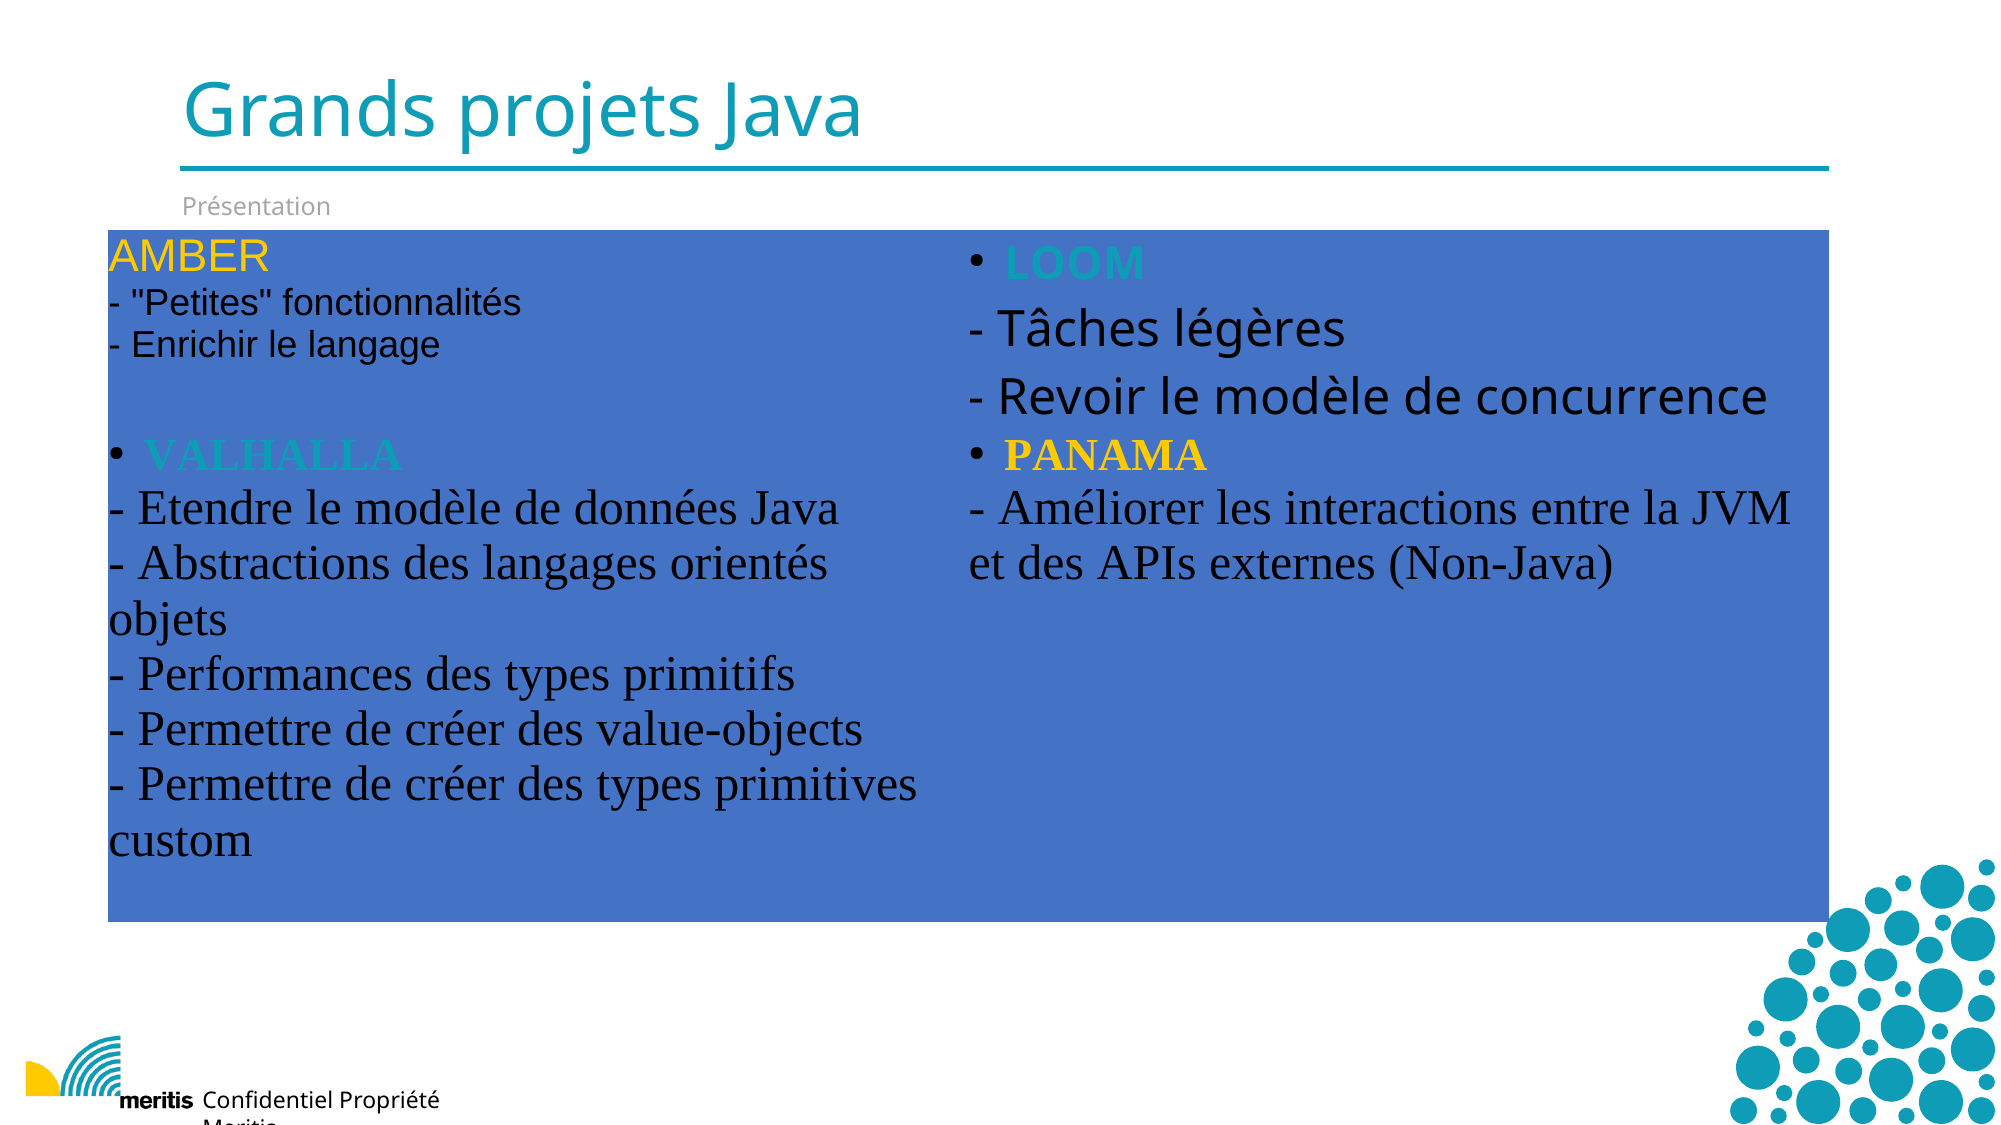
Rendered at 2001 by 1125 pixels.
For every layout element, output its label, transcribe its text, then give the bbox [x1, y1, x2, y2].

list Grands projets Java [167, 64, 1830, 180]
table_cell PANAMA - Améliorer les interactions entre la JVM et des APIs externes (Non-Java) [969, 429, 1829, 922]
table_cell VALHALLA - Etendre le modèle de données Java - Abstractions des langages orientés objets - Performances des types primitifs - Permettre de créer des value-objects - Permettre de créer des types primitives custom [108, 429, 969, 922]
list Présentation [166, 183, 1830, 237]
table_header AMBER - "Petites" fonctionnalités - Enrichir le langage [108, 230, 969, 429]
table_header LOOM - Tâches légères - Revoir le modèle de concurrence [969, 237, 1829, 429]
